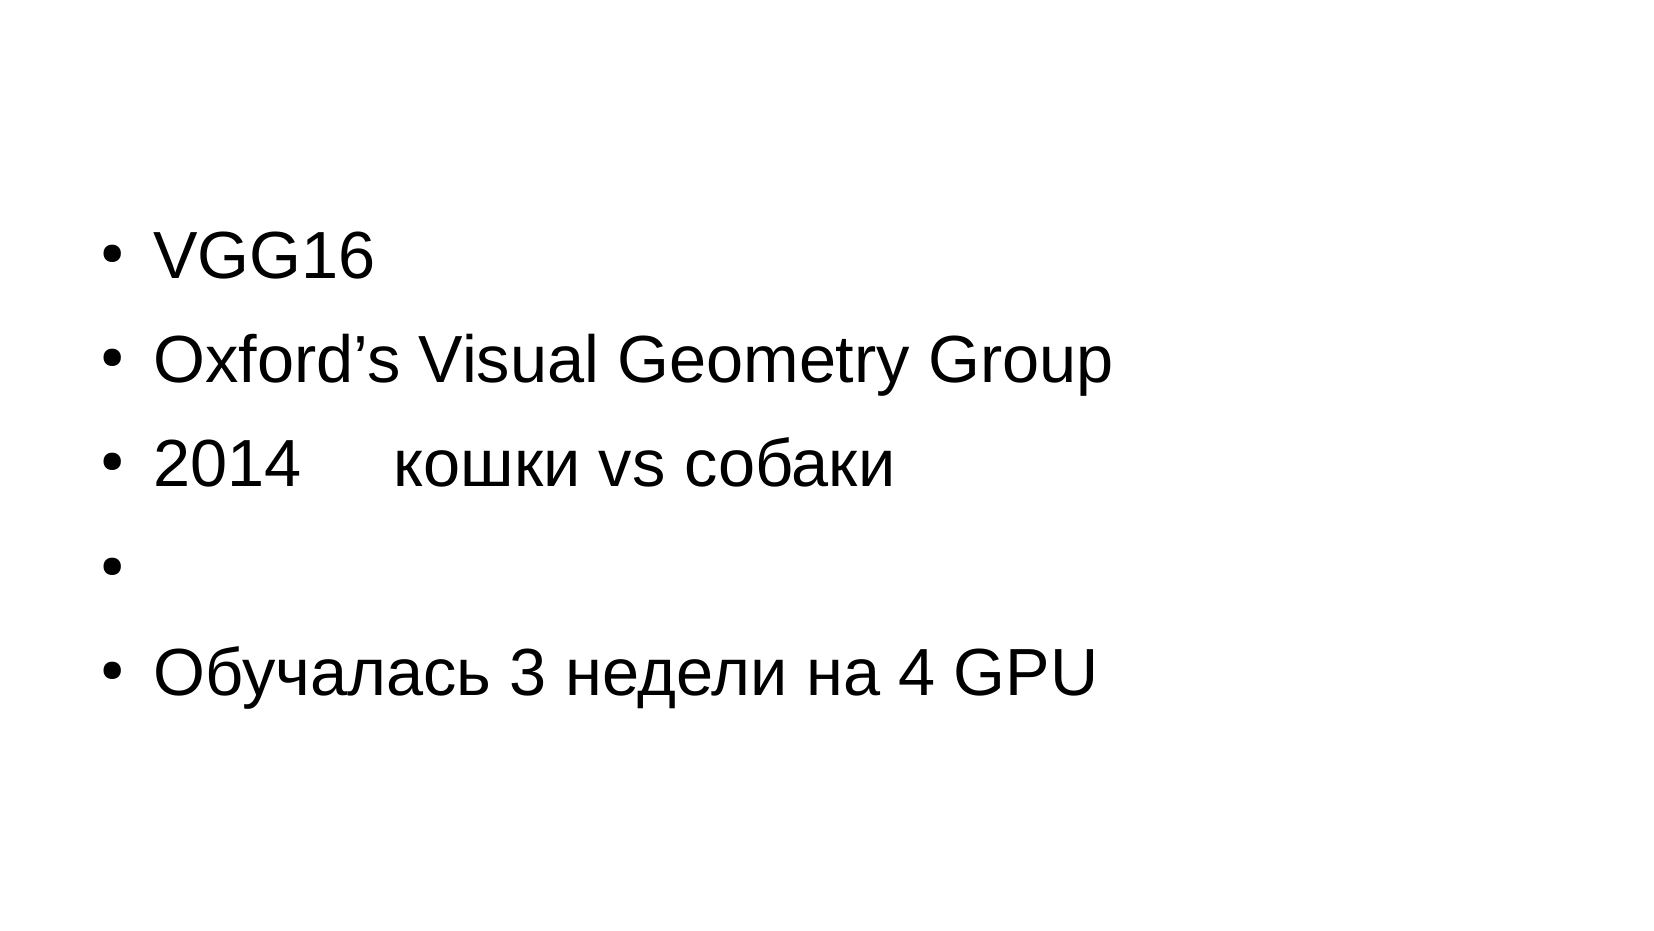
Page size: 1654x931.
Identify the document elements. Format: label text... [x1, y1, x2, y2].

list VGG16 Oxford’s Visual Geometry Group 2014 кошки vs собаки Обучалась 3 недели на 4 GPU [82, 217, 1571, 758]
